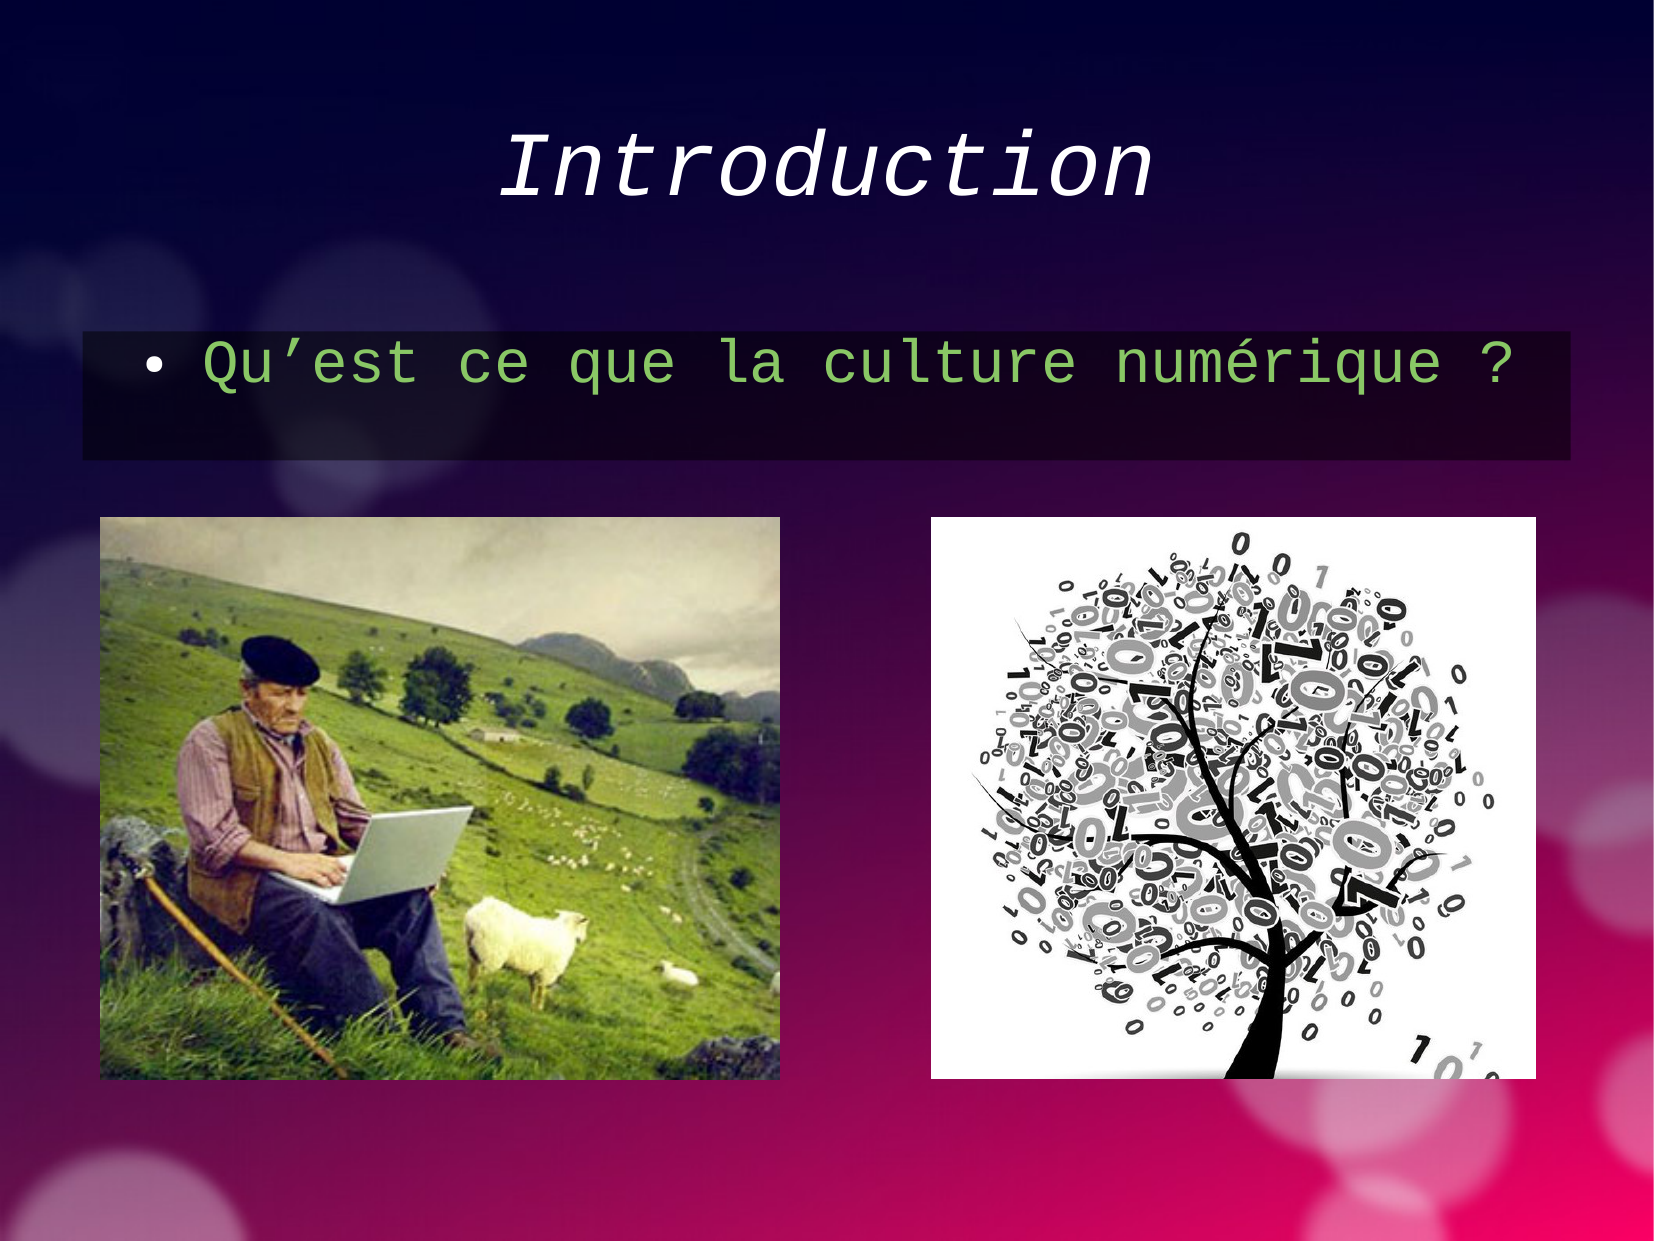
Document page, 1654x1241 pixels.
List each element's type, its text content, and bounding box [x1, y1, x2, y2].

picture [0, 0, 1654, 1241]
title Introduction [82, 0, 1571, 331]
list Qu’est ce que la culture numérique ? [82, 331, 1571, 461]
